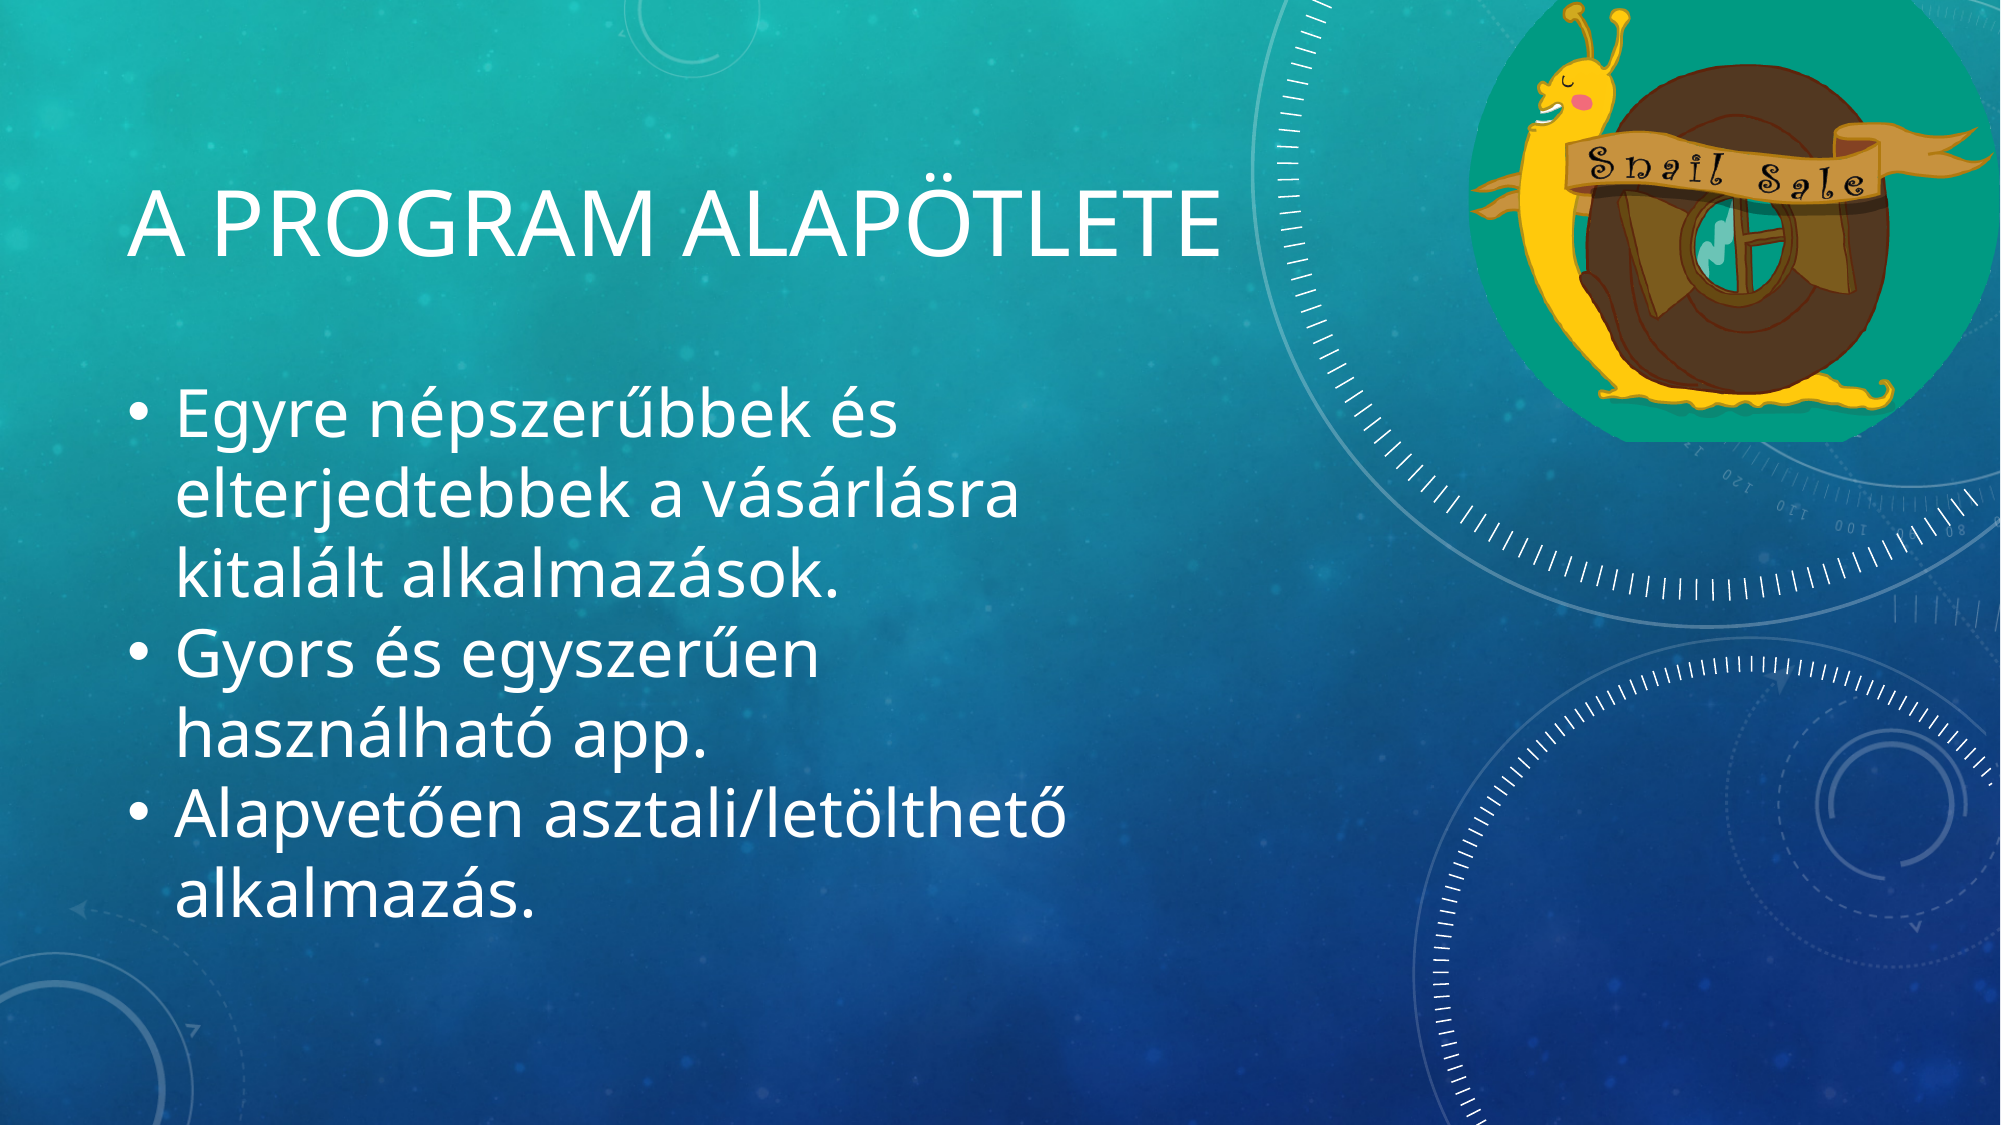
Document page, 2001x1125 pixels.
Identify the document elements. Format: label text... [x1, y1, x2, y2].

picture [0, 0, 2001, 1125]
text_box [1250, 0, 2000, 629]
text_box [1412, 636, 1987, 1125]
text_box A program alapötlete [112, 99, 1257, 339]
text_box Egyre népszerűbbek és elterjedtebbek a vásárlásra kitalált alkalmazások. Gyors és egyszerűen használható app. Alapvetően asztali/letölthető alkalmazás. [112, 351, 1121, 950]
